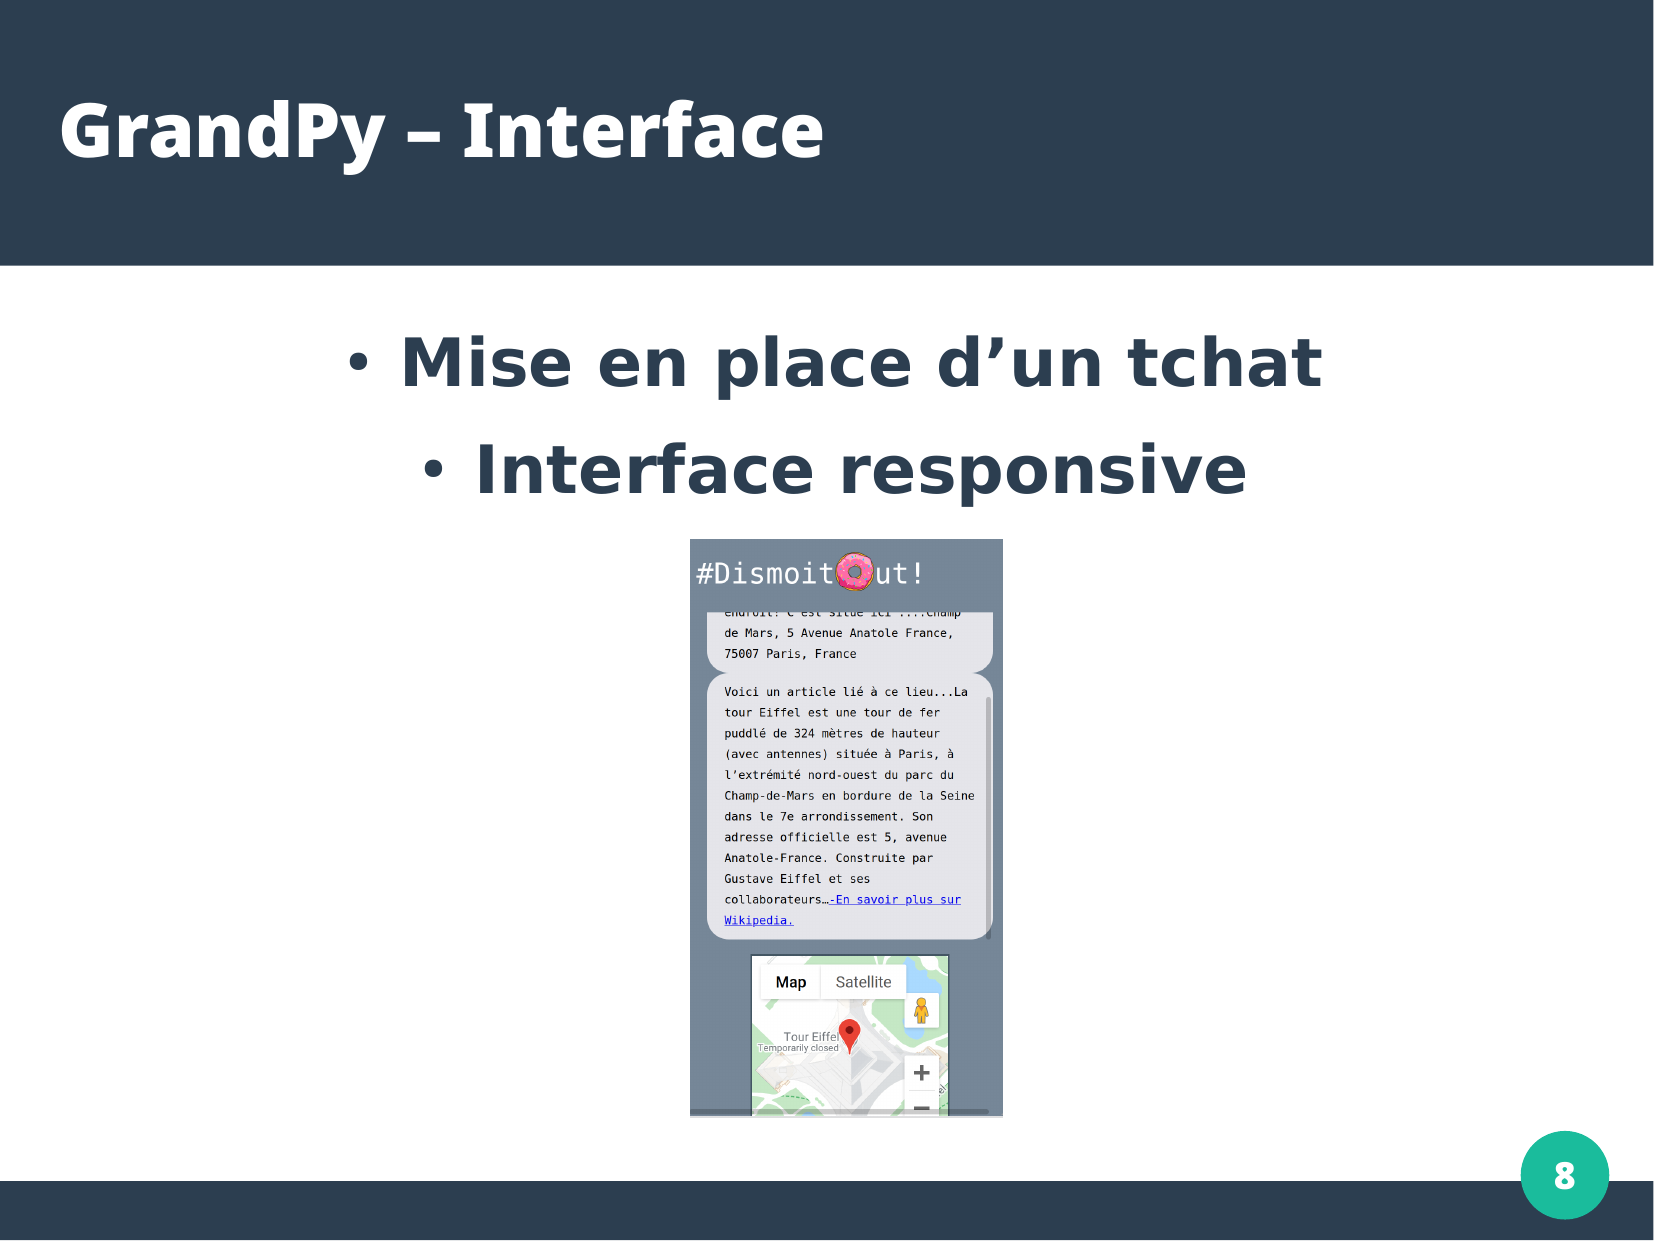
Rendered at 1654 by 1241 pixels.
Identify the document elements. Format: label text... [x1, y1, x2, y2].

title GrandPy – Interface [59, 49, 1595, 207]
list Mise en place d’un tchat Interface responsive [59, 324, 1595, 1152]
picture [690, 539, 1003, 1118]
